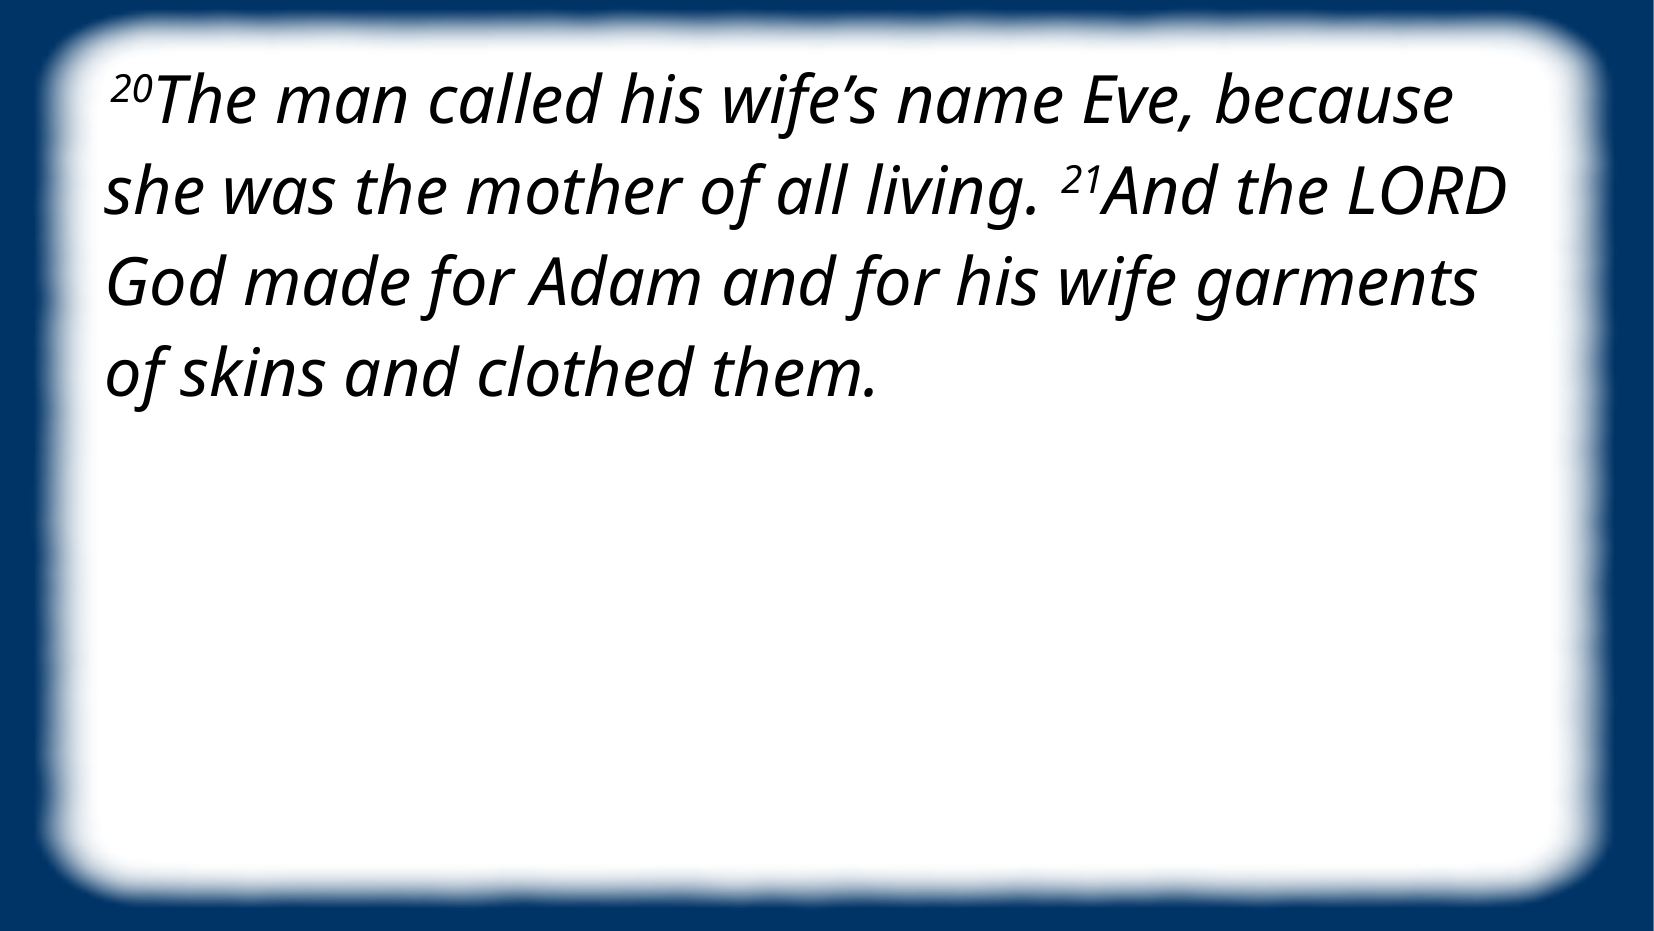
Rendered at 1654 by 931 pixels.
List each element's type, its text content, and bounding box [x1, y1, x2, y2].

text_box 20The man called his wife’s name Eve, because she was the mother of all living. 21And the LORD God made for Adam and for his wife garments of skins and clothed them. [90, 45, 1559, 451]
picture [0, 0, 1654, 931]
